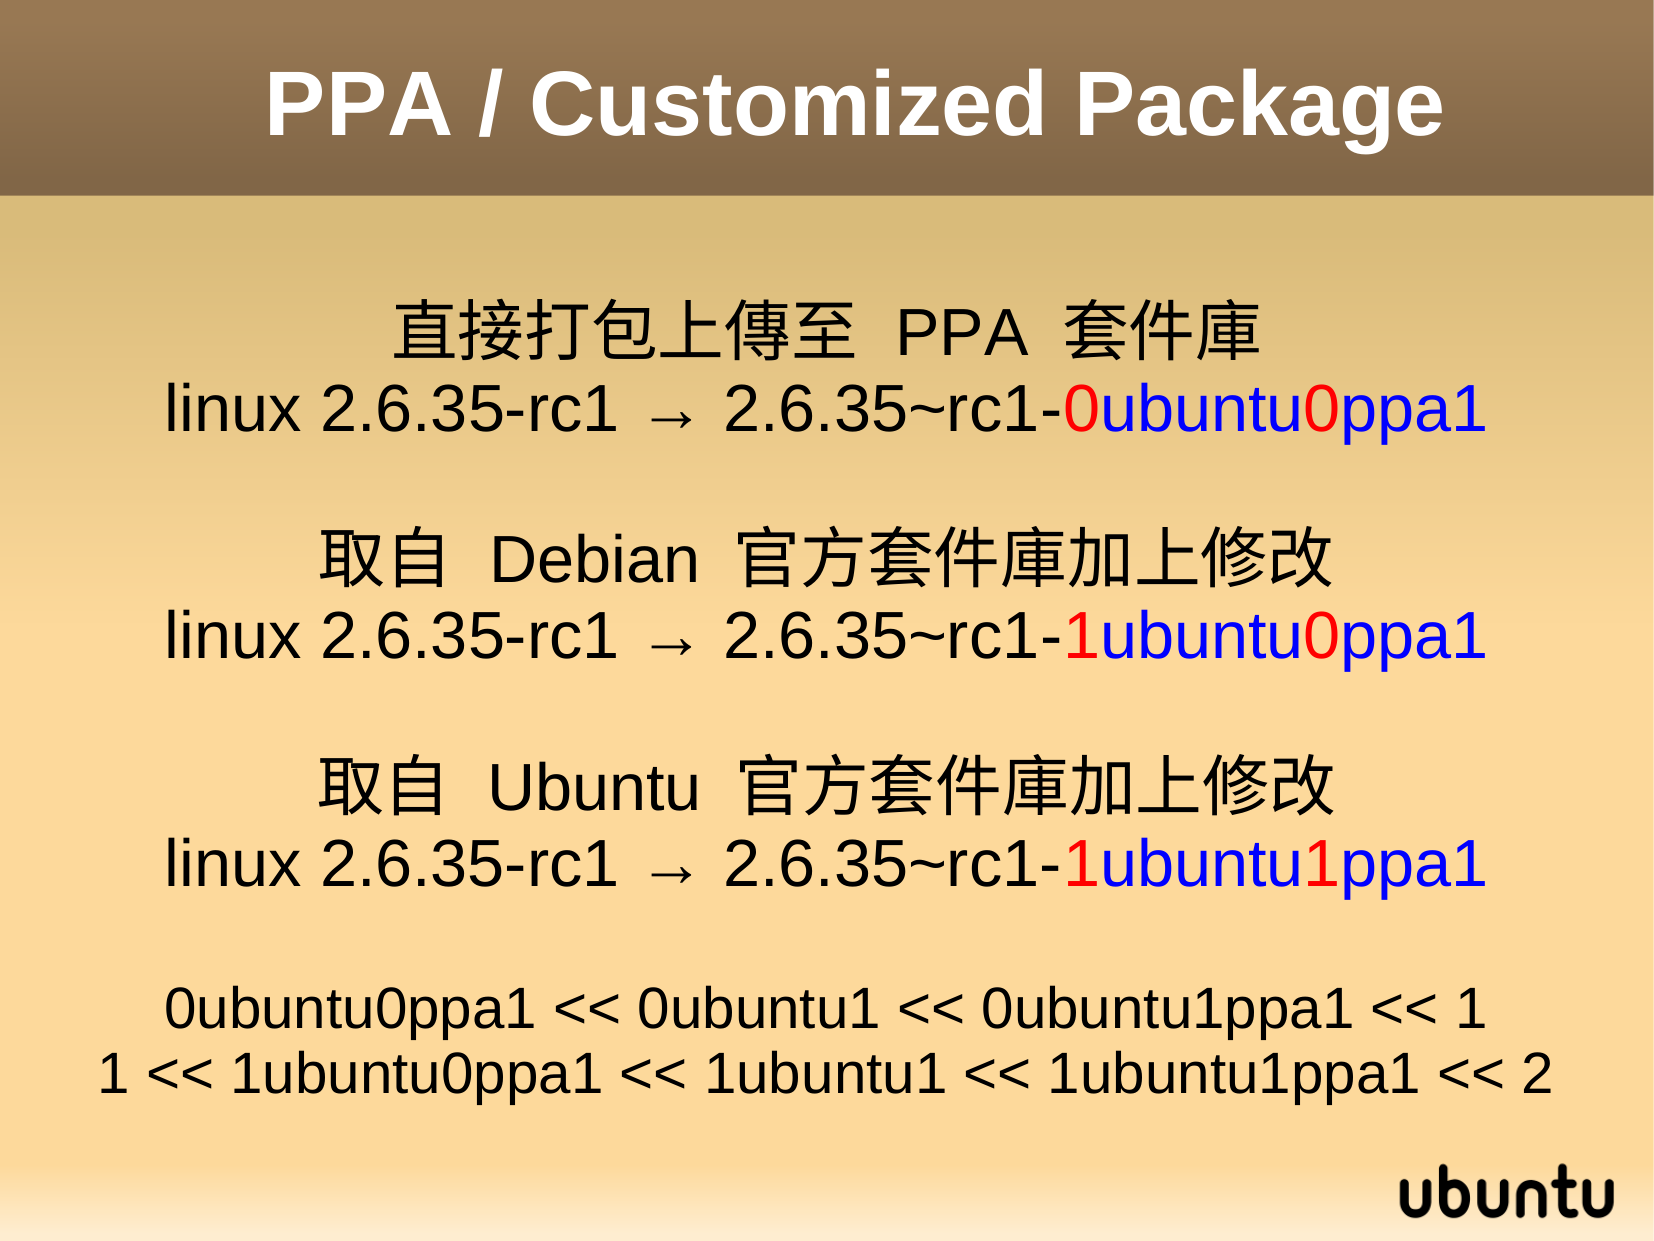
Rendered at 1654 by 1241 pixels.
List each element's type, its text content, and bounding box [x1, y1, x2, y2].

subtitle 直接打包上傳至 PPA 套件庫 linux 2.6.35-rc1 → 2.6.35~rc1-0ubuntu0ppa1 取自 Debian 官方套件庫加上修改 linux 2.6.35-rc1 → 2.6.35~rc1-1ubuntu0ppa1 取自 Ubuntu 官方套件庫加上修改 linux 2.6.35-rc1 → 2.6.35~rc1-1ubuntu1ppa1 0ubuntu0ppa1 << 0ubuntu1 << 0ubuntu1ppa1 << 1 1 << 1ubuntu0ppa1 << 1ubuntu1 << 1ubuntu1ppa1 << 2 [82, 288, 1571, 1111]
picture [0, 0, 1654, 1241]
title PPA / Customized Package [76, 7, 1565, 200]
